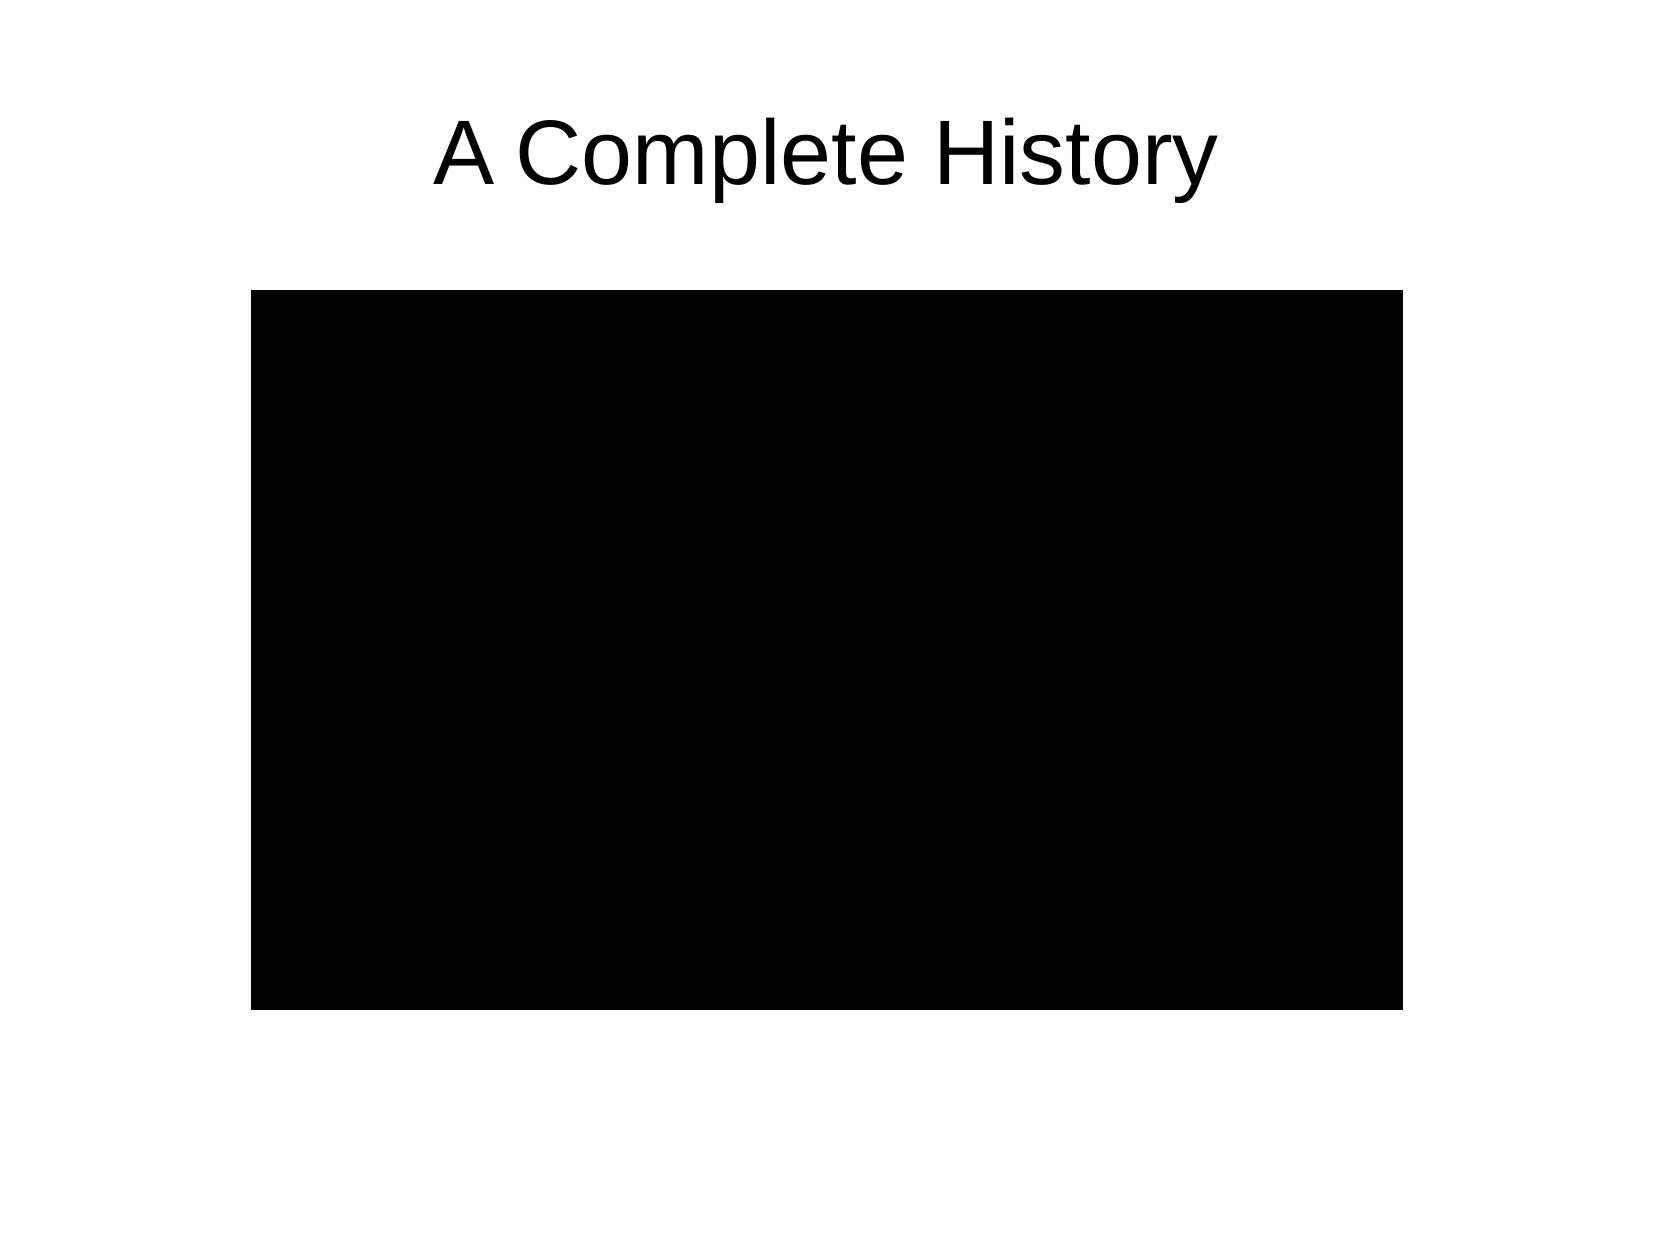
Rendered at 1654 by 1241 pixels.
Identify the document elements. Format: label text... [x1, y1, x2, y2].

picture [251, 290, 1403, 1010]
title A Complete History [82, 49, 1571, 257]
